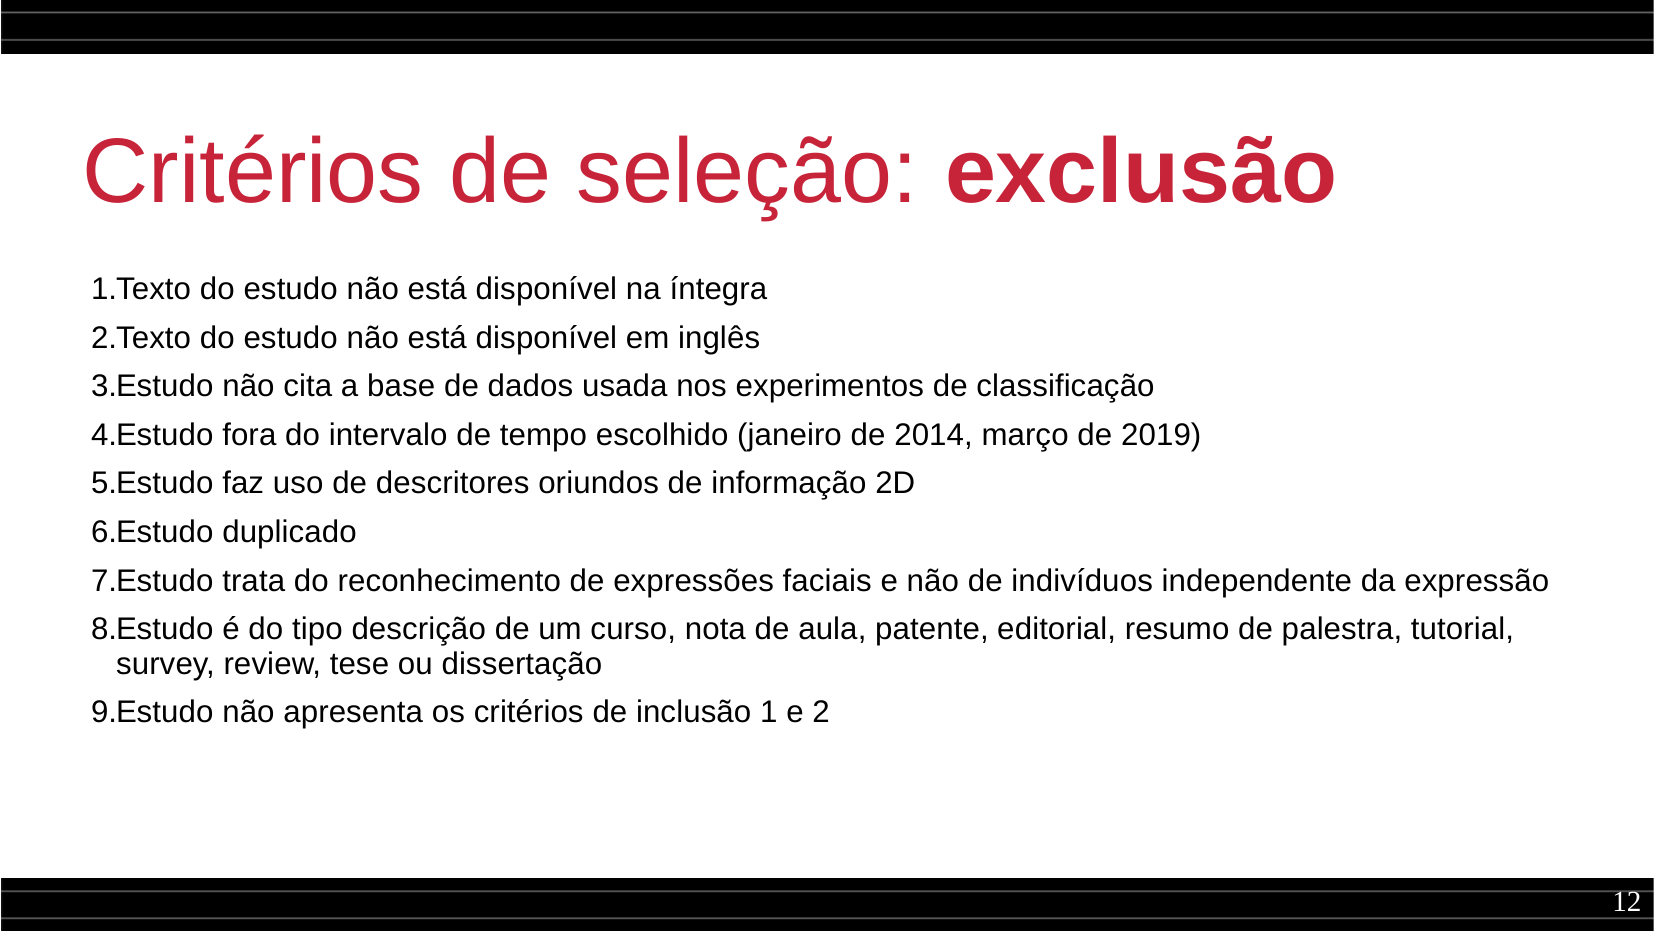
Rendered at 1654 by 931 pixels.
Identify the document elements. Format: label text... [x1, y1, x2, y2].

picture [1, 878, 1654, 931]
title Critérios de seleção: exclusão [82, 92, 1571, 249]
picture [1, 0, 1654, 54]
list Texto do estudo não está disponível na íntegra Texto do estudo não está disponível em inglês Estudo não cita a base de dados usada nos experimentos de classificação Estudo fora do intervalo de tempo escolhido (janeiro de 2014, março de 2019) Estudo faz uso de descritores oriundos de informação 2D Estudo duplicado Estudo trata do reconhecimento de expressões faciais e não de indivíduos independente da expressão Estudo é do tipo descrição de um curso, nota de aula, patente, editorial, resumo de palestra, tutorial, survey, review, tese ou dissertação Estudo não apresenta os critérios de inclusão 1 e 2 [82, 271, 1571, 758]
